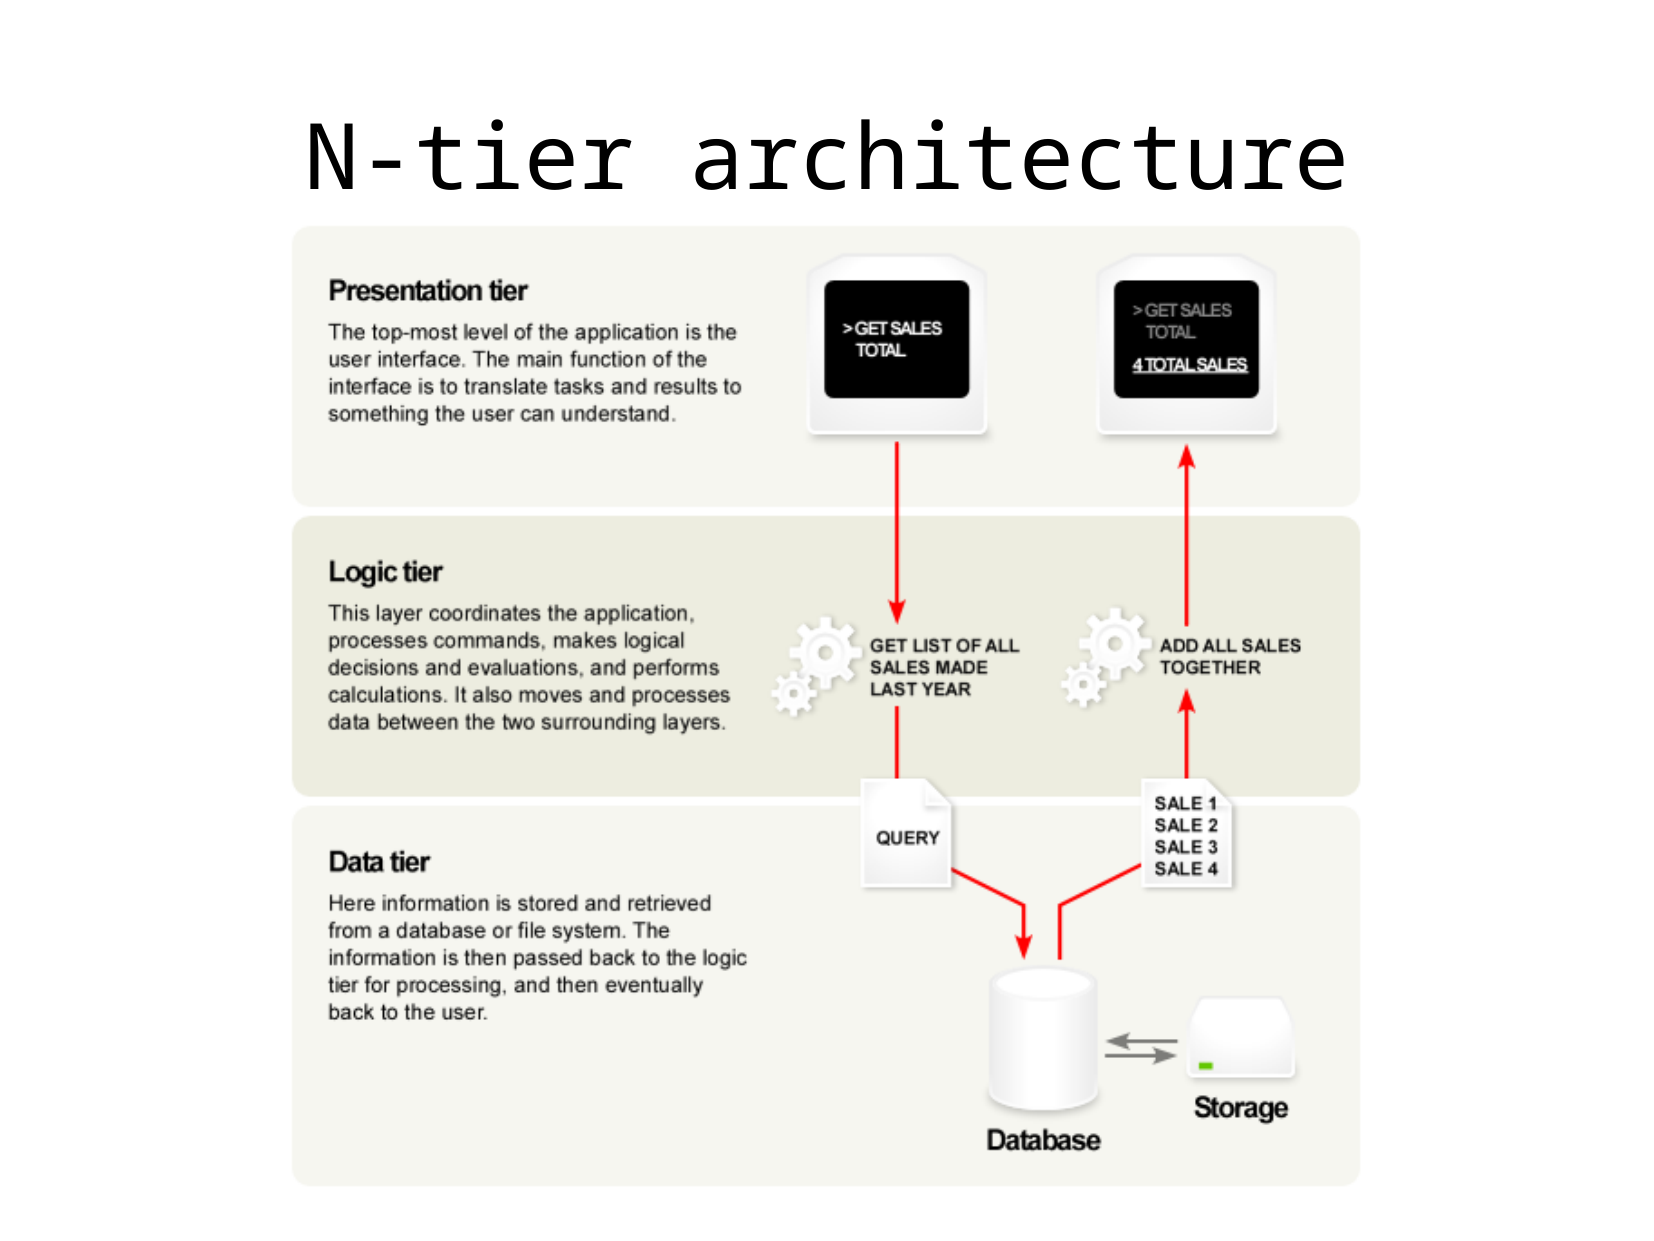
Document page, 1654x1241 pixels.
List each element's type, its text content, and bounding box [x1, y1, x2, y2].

picture [287, 222, 1366, 1192]
title N-tier architecture [82, 49, 1571, 257]
